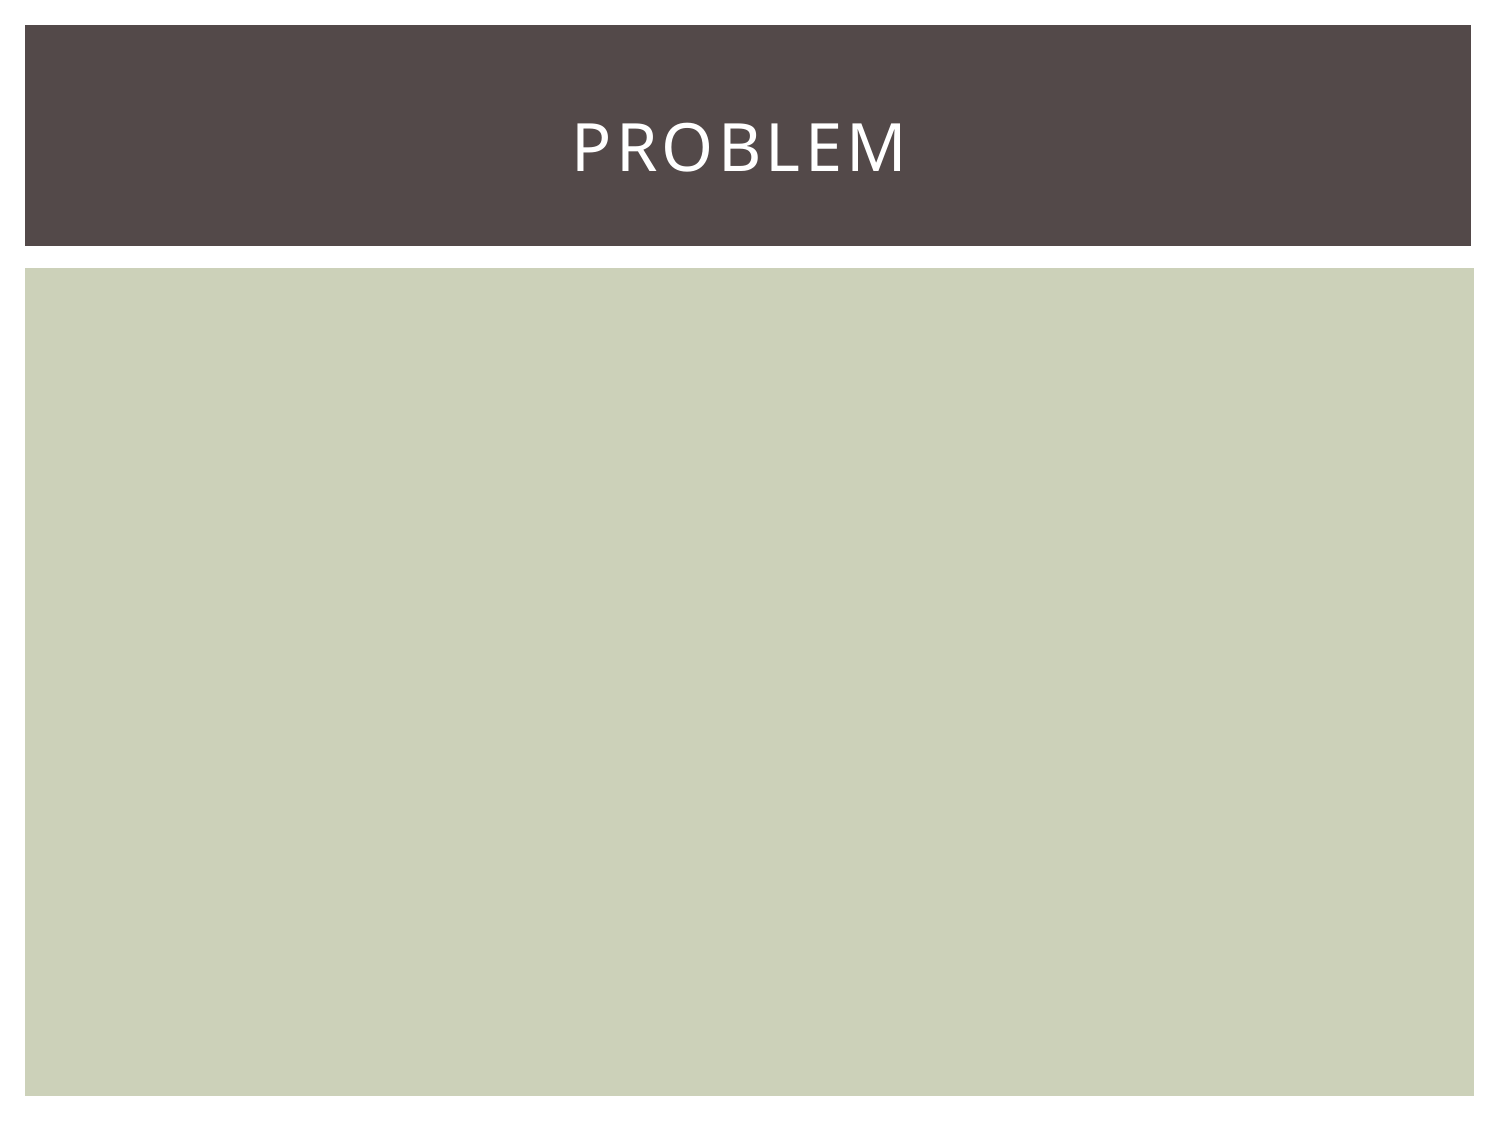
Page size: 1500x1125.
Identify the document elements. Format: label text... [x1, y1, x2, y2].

title Problem [62, 58, 1438, 232]
